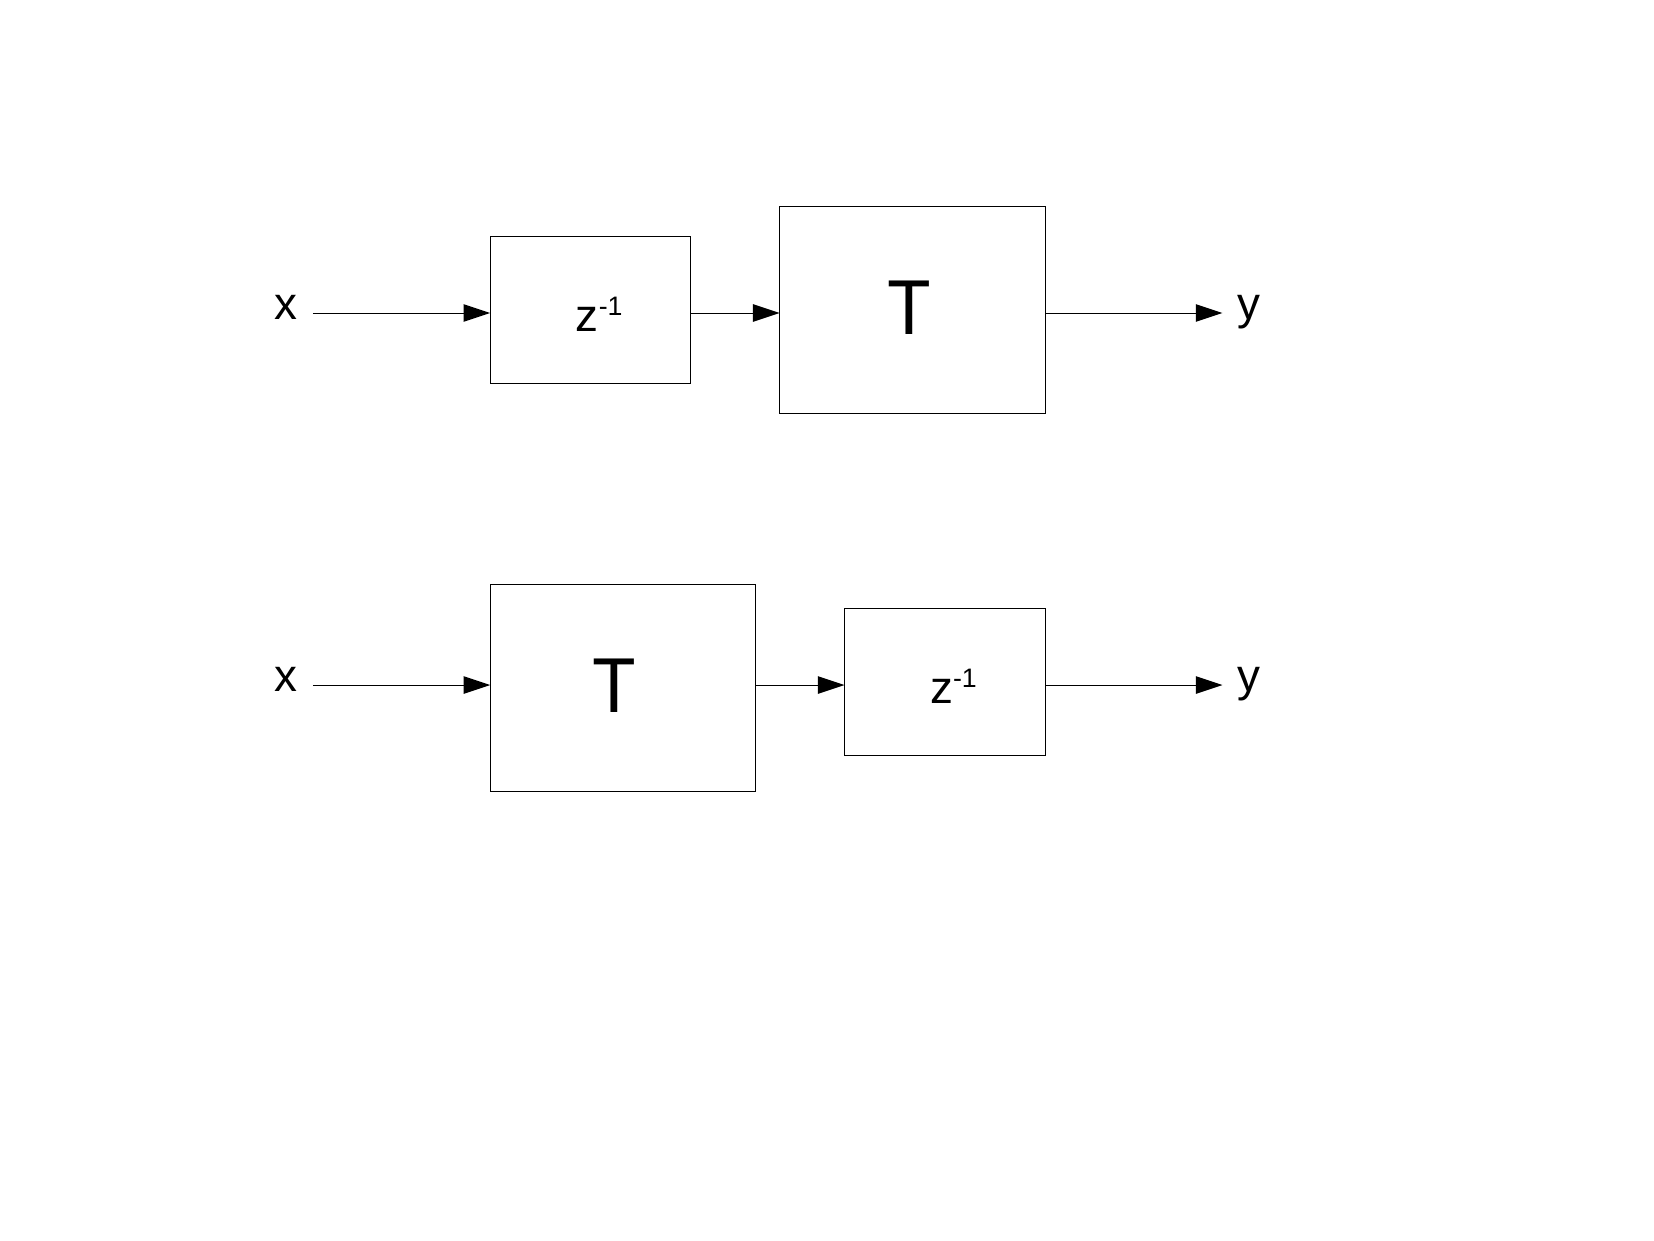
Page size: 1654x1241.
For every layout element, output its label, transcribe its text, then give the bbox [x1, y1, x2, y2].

text_box z-1 [915, 654, 1010, 728]
text_box x [259, 270, 313, 343]
text_box y [1222, 642, 1276, 715]
text_box x [259, 642, 313, 715]
text_box T [874, 247, 969, 359]
text_box z-1 [561, 282, 656, 356]
text_box T [578, 625, 674, 737]
text_box y [1222, 270, 1276, 343]
